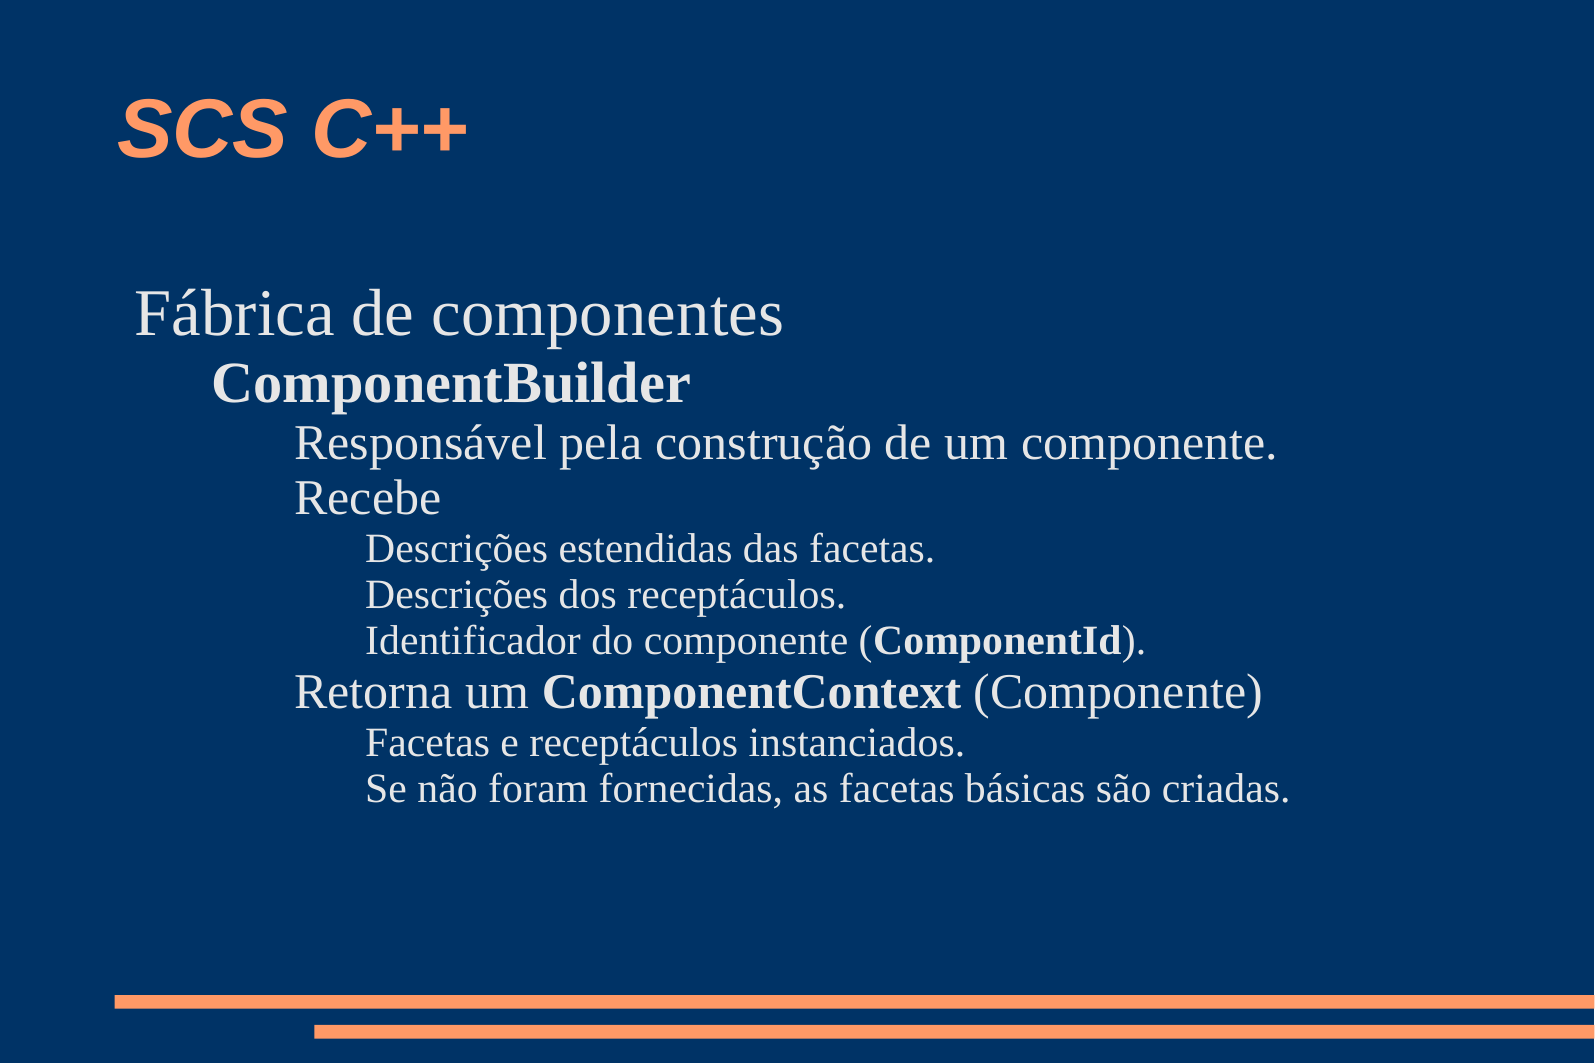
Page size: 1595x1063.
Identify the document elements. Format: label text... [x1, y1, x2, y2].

list Fábrica de componentes ComponentBuilder Responsável pela construção de um componente. Recebe Descrições estendidas das facetas. Descrições dos receptáculos. Identificador do componente (ComponentId). Retorna um ComponentContext (Componente) Facetas e receptáculos instanciados. Se não foram fornecidas, as facetas básicas são criadas. [117, 276, 1505, 971]
title SCS C++ [117, 39, 1479, 218]
